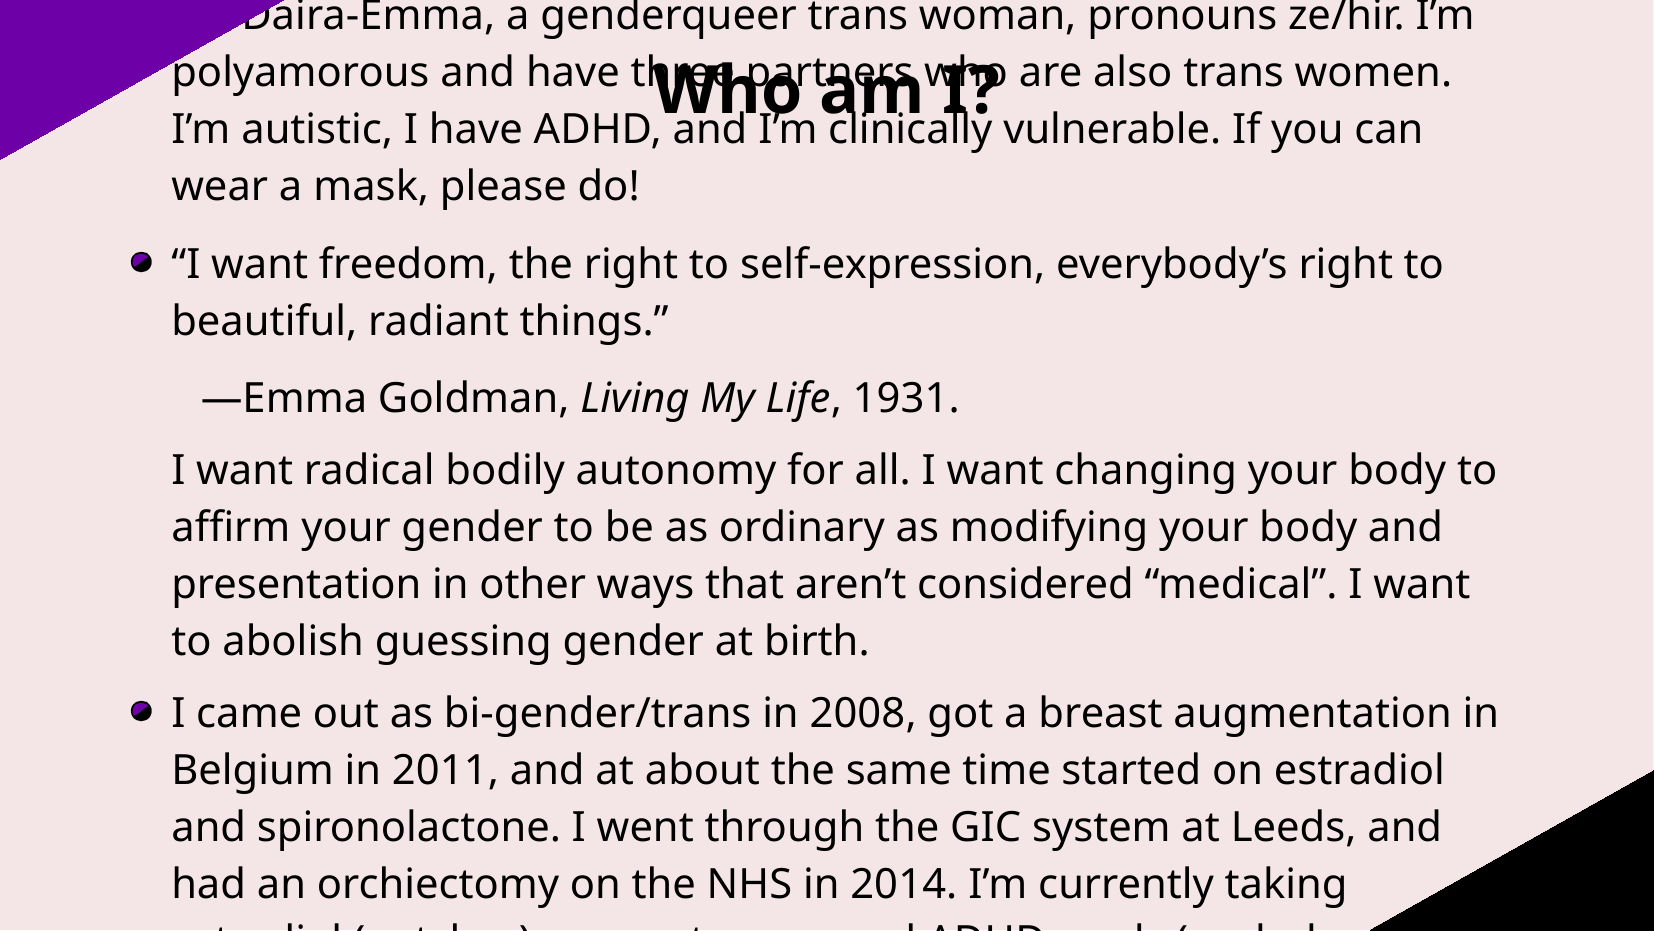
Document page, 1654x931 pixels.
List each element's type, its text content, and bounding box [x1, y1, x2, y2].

subtitle I’m Daira-Emma, a genderqueer trans woman, pronouns ze/hir. I’m polyamorous and have three partners who are also trans women. I’m autistic, I have ADHD, and I’m clinically vulnerable. If you can wear a mask, please do! “I want freedom, the right to self-expression, everybody’s right to beautiful, radiant things.” —Emma Goldman, Living My Life, 1931. I want radical bodily autonomy for all. I want changing your body to affirm your gender to be as ordinary as modifying your body and presentation in other ways that aren’t considered “medical”. I want to abolish guessing gender at birth. I came out as bi-gender/trans in 2008, got a breast augmentation in Belgium in 2011, and at about the same time started on estradiol and spironolactone. I went through the GIC system at Leeds, and had an orchiectomy on the NHS in 2014. I’m currently taking estradiol (patches), progesterone, and ADHD meds (a whole other gatekeeping side-quest). [129, 149, 1512, 860]
text_box [0, 0, 284, 160]
text_box [1370, 770, 1654, 931]
title Who am I? [82, 28, 1571, 147]
